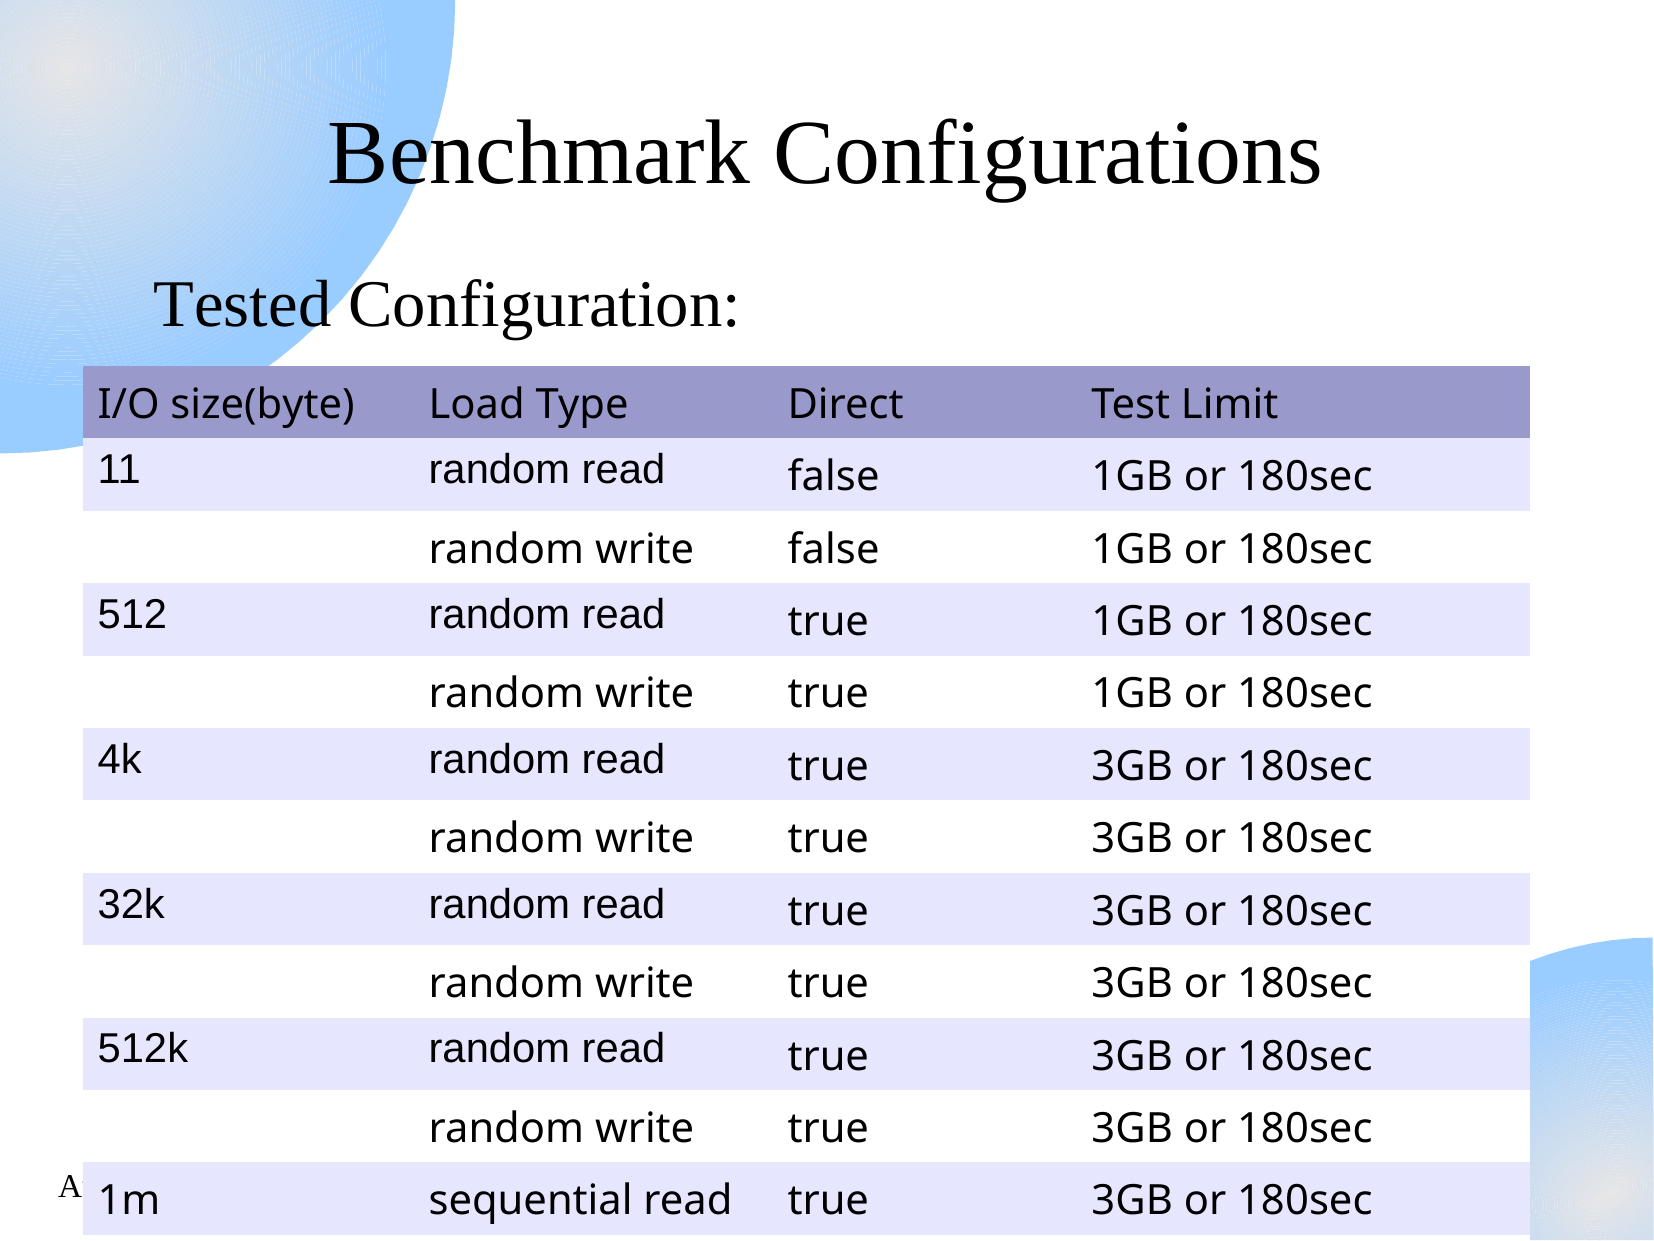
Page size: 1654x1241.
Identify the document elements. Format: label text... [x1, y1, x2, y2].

table_cell false [773, 438, 1077, 511]
table_cell 3GB or 180sec [1077, 873, 1530, 945]
table_cell true [773, 728, 1077, 800]
table_cell true [773, 1162, 1077, 1235]
table_header Test Limit [1077, 366, 1530, 438]
table_cell 3GB or 180sec [1453, 1235, 1530, 1241]
table_cell 3GB or 180sec [1077, 728, 1530, 800]
table_cell true [773, 873, 1077, 945]
table_header Load Type [414, 366, 773, 438]
table_header Direct [773, 366, 1077, 438]
table_cell true [773, 583, 1077, 656]
table_cell random write [414, 511, 773, 583]
text_box [1328, 1191, 1453, 1241]
table_cell 3GB or 180sec [1077, 1162, 1530, 1235]
table_cell random write [414, 1090, 773, 1162]
table_cell false [773, 511, 1077, 583]
table_cell 3GB or 180sec [1077, 800, 1530, 873]
table_cell 1GB or 180sec [1077, 438, 1530, 511]
list Tested Configuration: [82, 266, 1571, 355]
table_cell random write [414, 945, 773, 1018]
title Benchmark Configurations [82, 49, 1571, 257]
table_cell 512 [83, 583, 414, 656]
table_cell [83, 511, 414, 583]
table_cell 1GB or 180sec [1077, 583, 1530, 656]
table_cell [83, 1090, 414, 1162]
table_cell [83, 656, 414, 728]
table_cell 3GB or 180sec [1077, 1018, 1530, 1090]
table_cell sequential write [414, 1235, 773, 1241]
table_cell random read [414, 728, 773, 800]
table_cell random read [414, 873, 773, 945]
table_header I/O size(byte) [83, 366, 414, 438]
table_cell 1GB or 180sec [1077, 511, 1530, 583]
table_cell random read [414, 438, 773, 511]
table_cell true [773, 1018, 1077, 1090]
table_cell random write [414, 656, 773, 728]
table_cell random read [414, 1018, 773, 1090]
table_cell [83, 945, 414, 1018]
table_cell 1m [83, 1162, 414, 1235]
table_cell random write [414, 800, 773, 873]
table_cell 11 [83, 438, 414, 511]
table_cell [83, 1235, 414, 1241]
table_cell true [773, 945, 1077, 1018]
table_cell true [773, 1090, 1077, 1162]
table_cell 3GB or 180sec [1077, 945, 1530, 1018]
table_cell 1GB or 180sec [1077, 656, 1530, 728]
table_cell 512k [83, 1018, 414, 1090]
table_cell true [773, 1235, 1077, 1241]
table_cell 32k [83, 873, 414, 945]
table_cell random read [414, 583, 773, 656]
table_cell 4k [83, 728, 414, 800]
table_cell sequential read [414, 1162, 773, 1235]
table_cell [83, 800, 414, 873]
table_cell 3GB or 180sec [1077, 1235, 1328, 1241]
table_cell true [773, 800, 1077, 873]
table_cell 3GB or 180sec [1077, 1090, 1530, 1162]
table_cell true [773, 656, 1077, 728]
